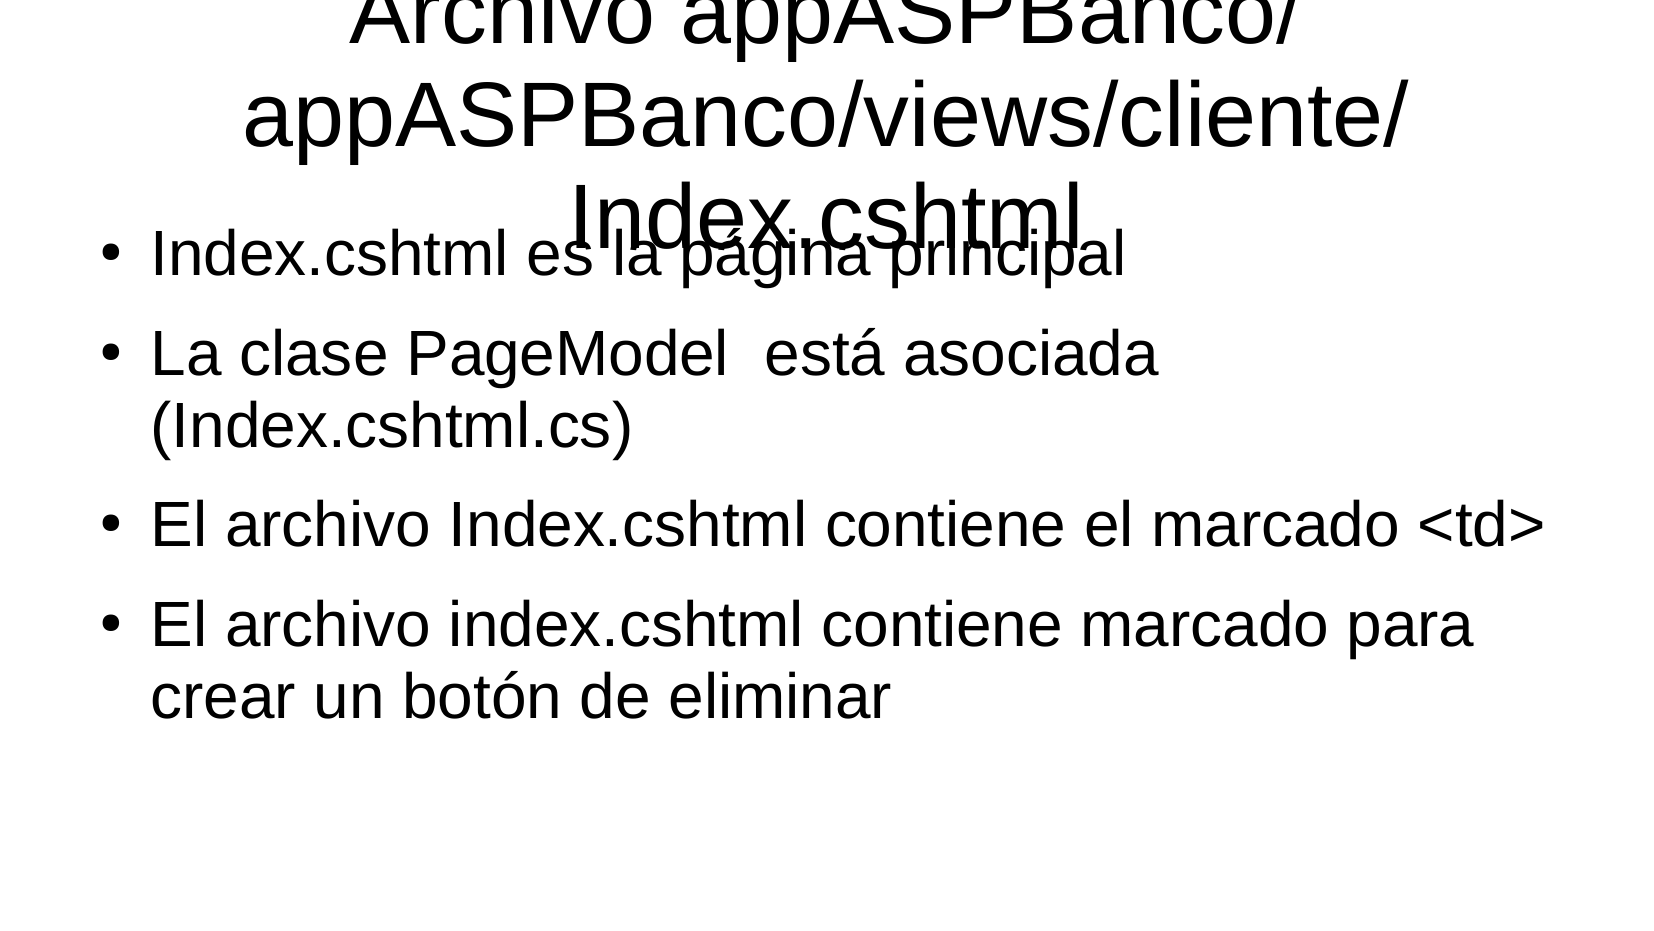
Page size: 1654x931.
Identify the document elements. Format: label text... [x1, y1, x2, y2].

list Index.cshtml es la página principal La clase PageModel está asociada (Index.cshtml.cs) El archivo Index.cshtml contiene el marcado <td> El archivo index.cshtml contiene marcado para crear un botón de eliminar [82, 217, 1571, 758]
title Archivo appASPBanco/ appASPBanco/views/cliente/ Index.cshtml [82, 0, 1571, 217]
